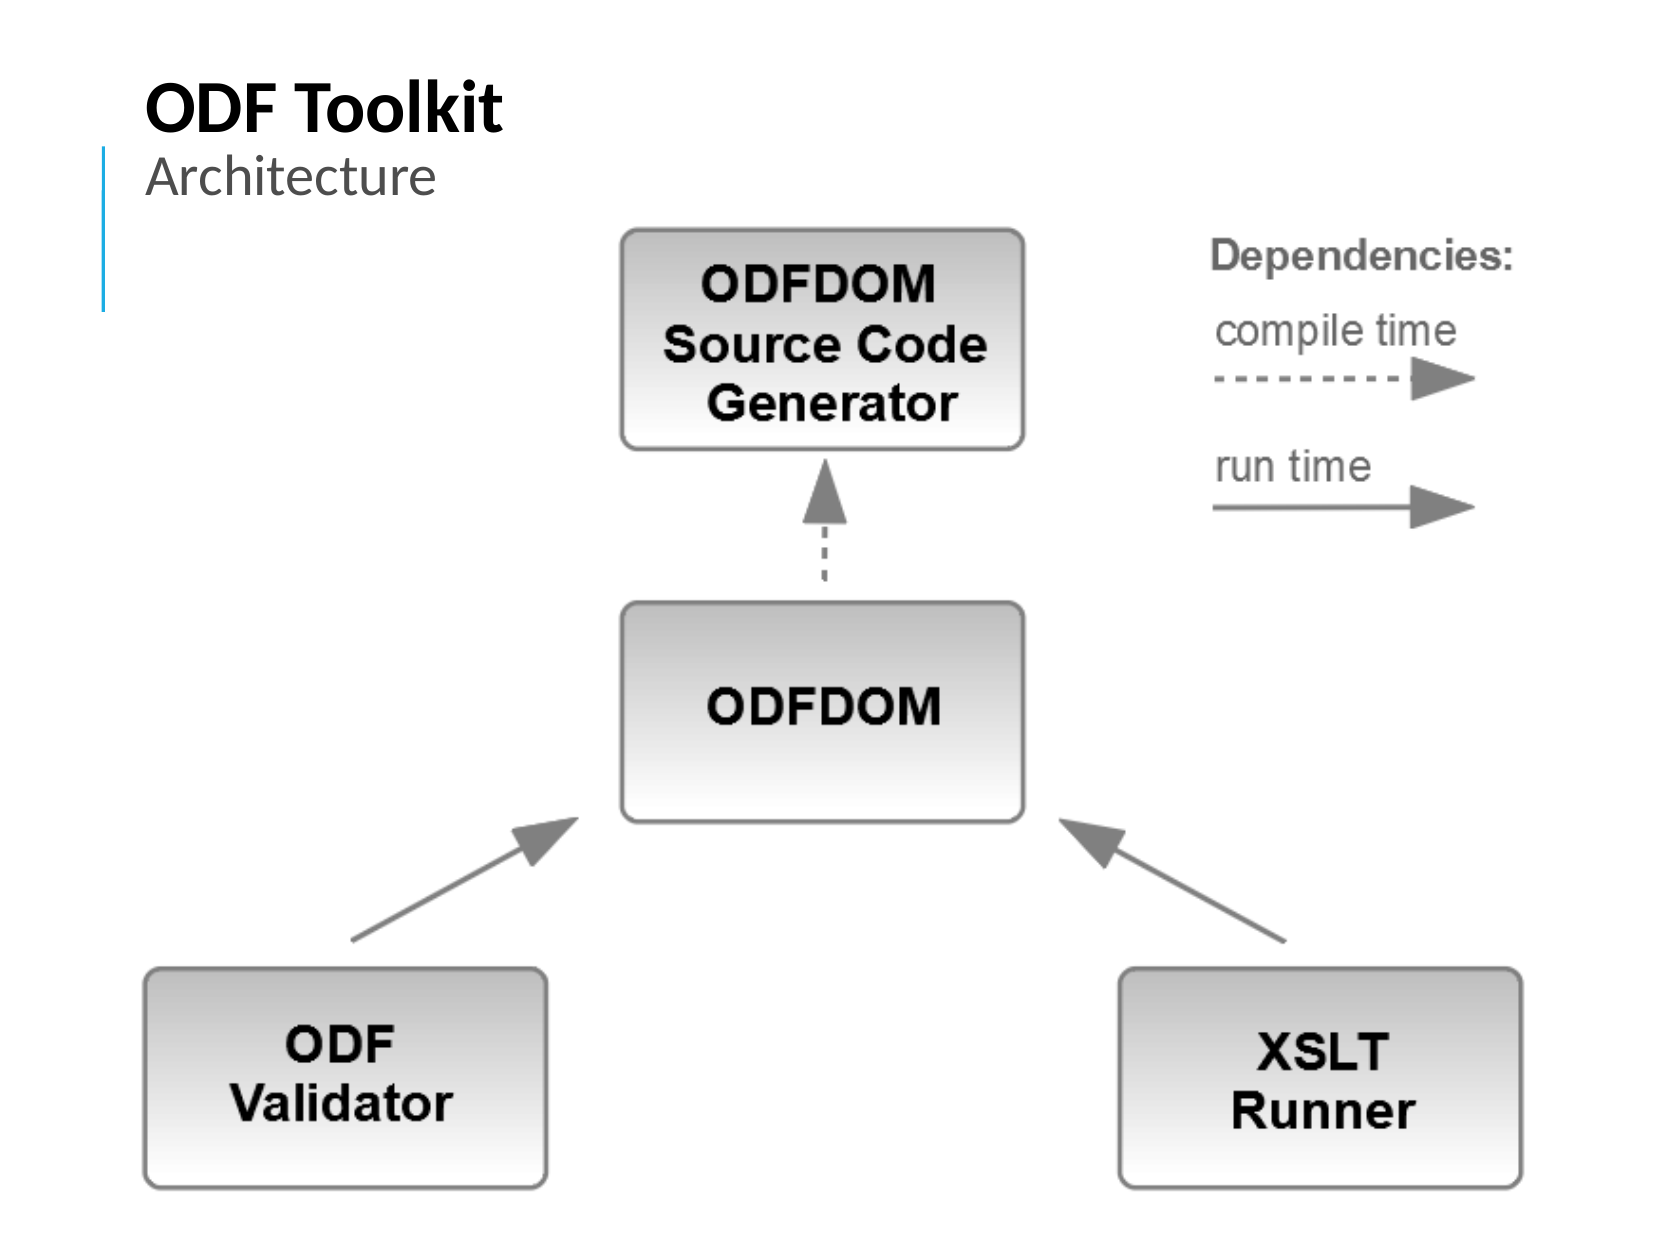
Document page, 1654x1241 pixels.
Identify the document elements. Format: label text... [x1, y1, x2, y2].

title ODF Toolkit Architecture [145, 67, 1388, 212]
picture [129, 212, 1536, 1197]
